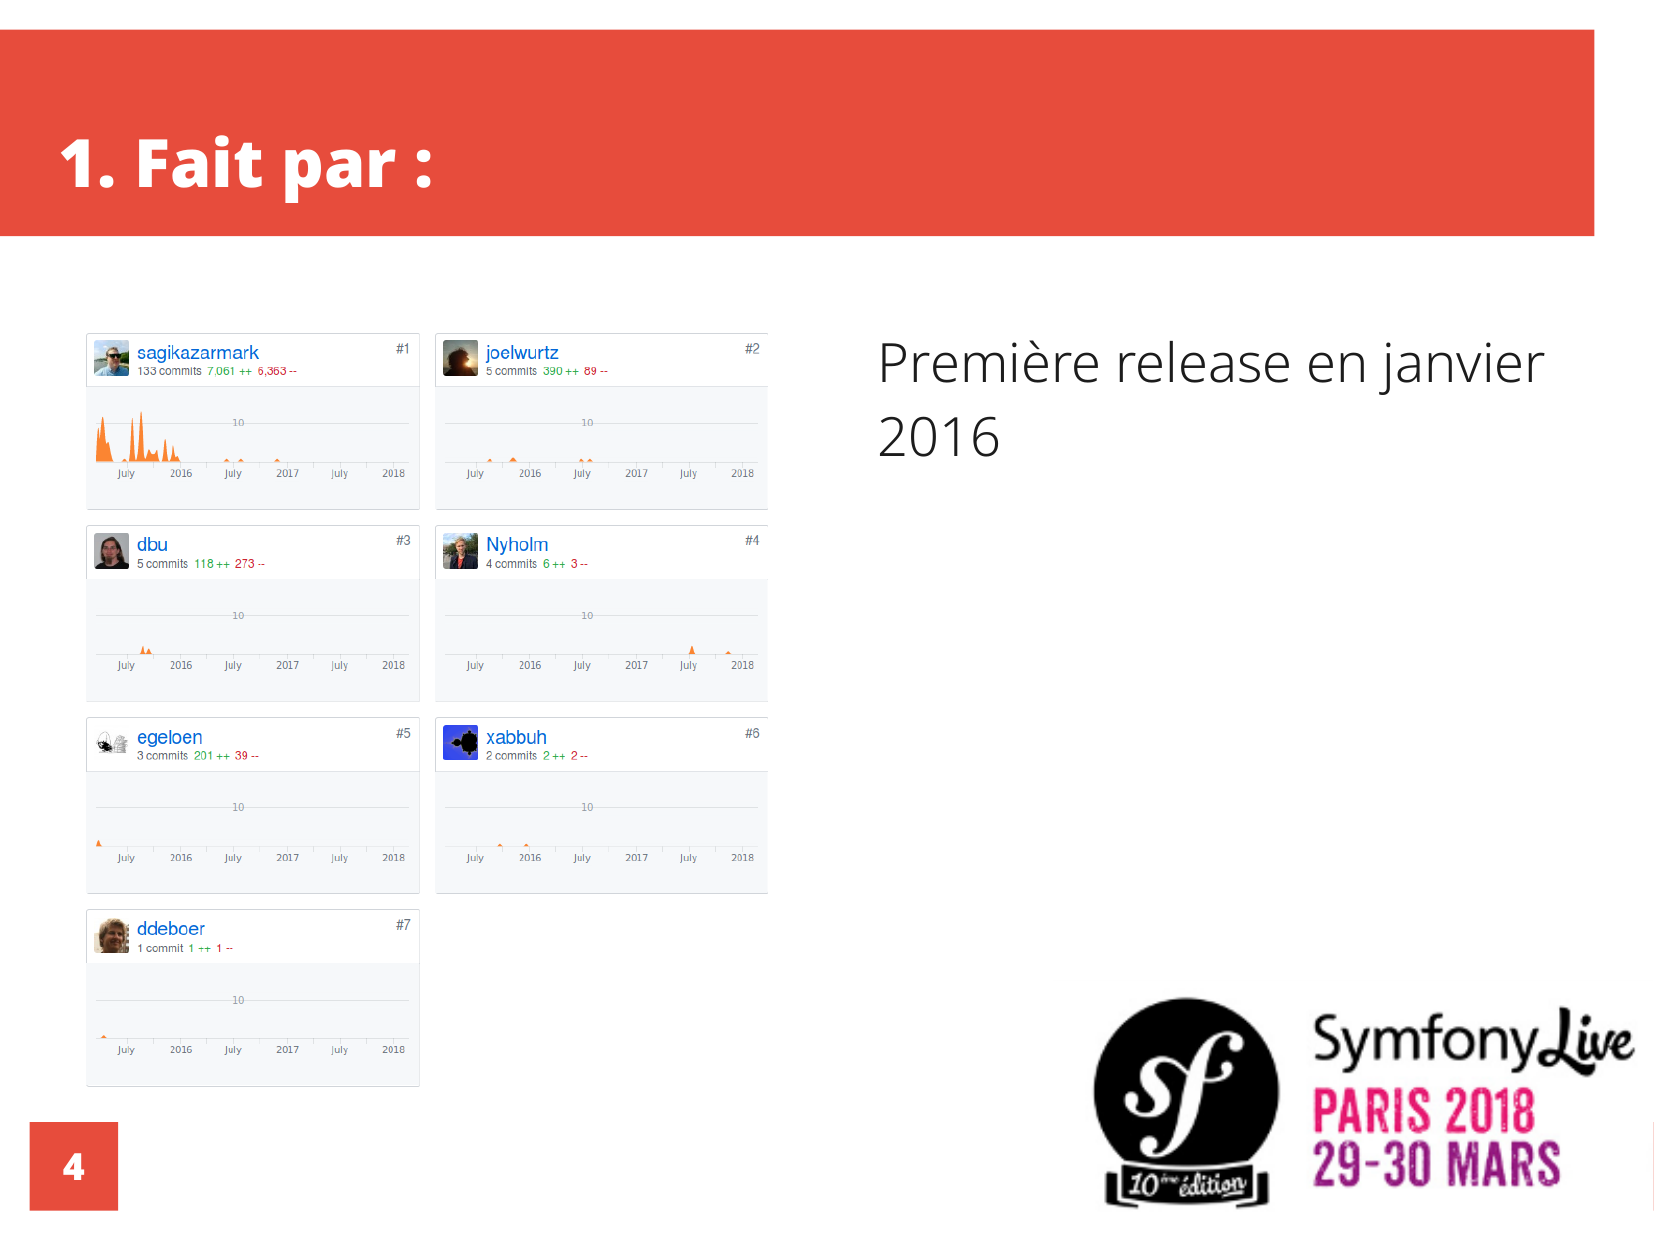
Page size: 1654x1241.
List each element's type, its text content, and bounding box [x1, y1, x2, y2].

list Première release en janvier 2016 [830, 324, 1566, 1093]
title 1. Fait par : [59, 59, 1595, 207]
picture [58, 324, 794, 1093]
picture [1053, 979, 1654, 1241]
